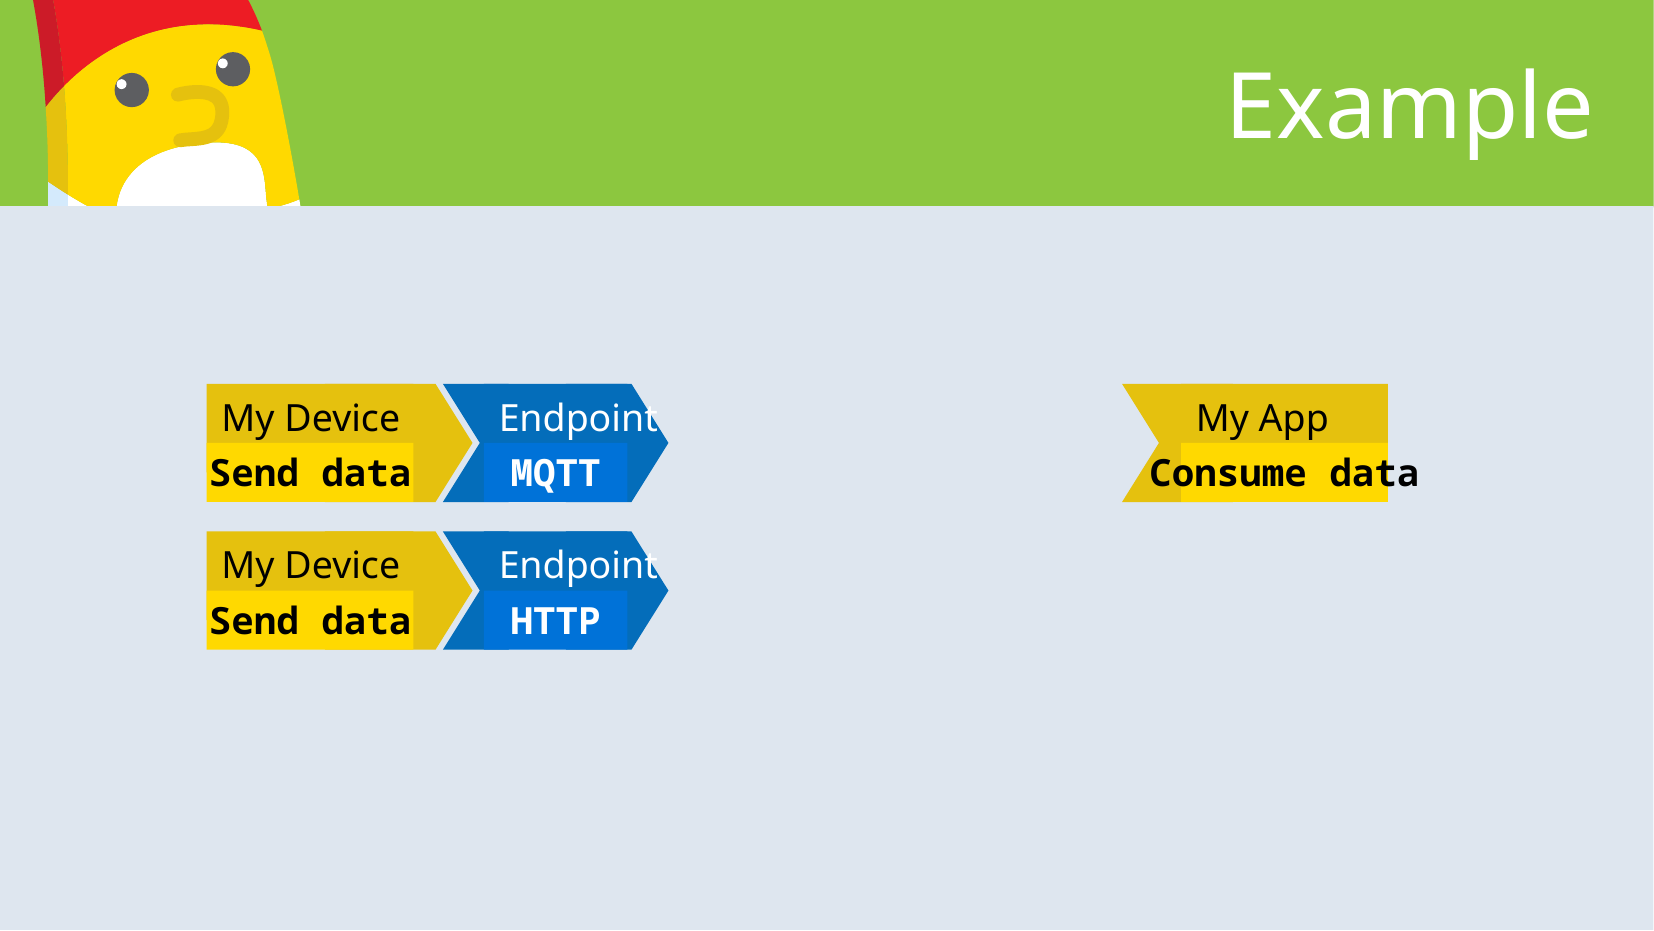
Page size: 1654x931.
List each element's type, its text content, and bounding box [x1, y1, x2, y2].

text_box Consume data [1181, 442, 1388, 502]
text_box [628, 531, 669, 650]
text_box My Device [206, 531, 414, 590]
text_box Endpoint [483, 383, 628, 442]
text_box [414, 531, 473, 650]
text_box Send data [206, 442, 414, 502]
text_box My Device [206, 383, 414, 442]
title Example [324, 0, 1595, 207]
text_box [442, 383, 509, 503]
text_box Send data [206, 590, 414, 650]
text_box [442, 531, 483, 650]
text_box Endpoint [483, 531, 628, 590]
text_box My App [1181, 383, 1388, 442]
text_box HTTP [483, 590, 628, 650]
text_box [565, 383, 669, 503]
text_box [1122, 383, 1233, 503]
text_box [324, 383, 473, 503]
text_box MQTT [483, 442, 628, 502]
